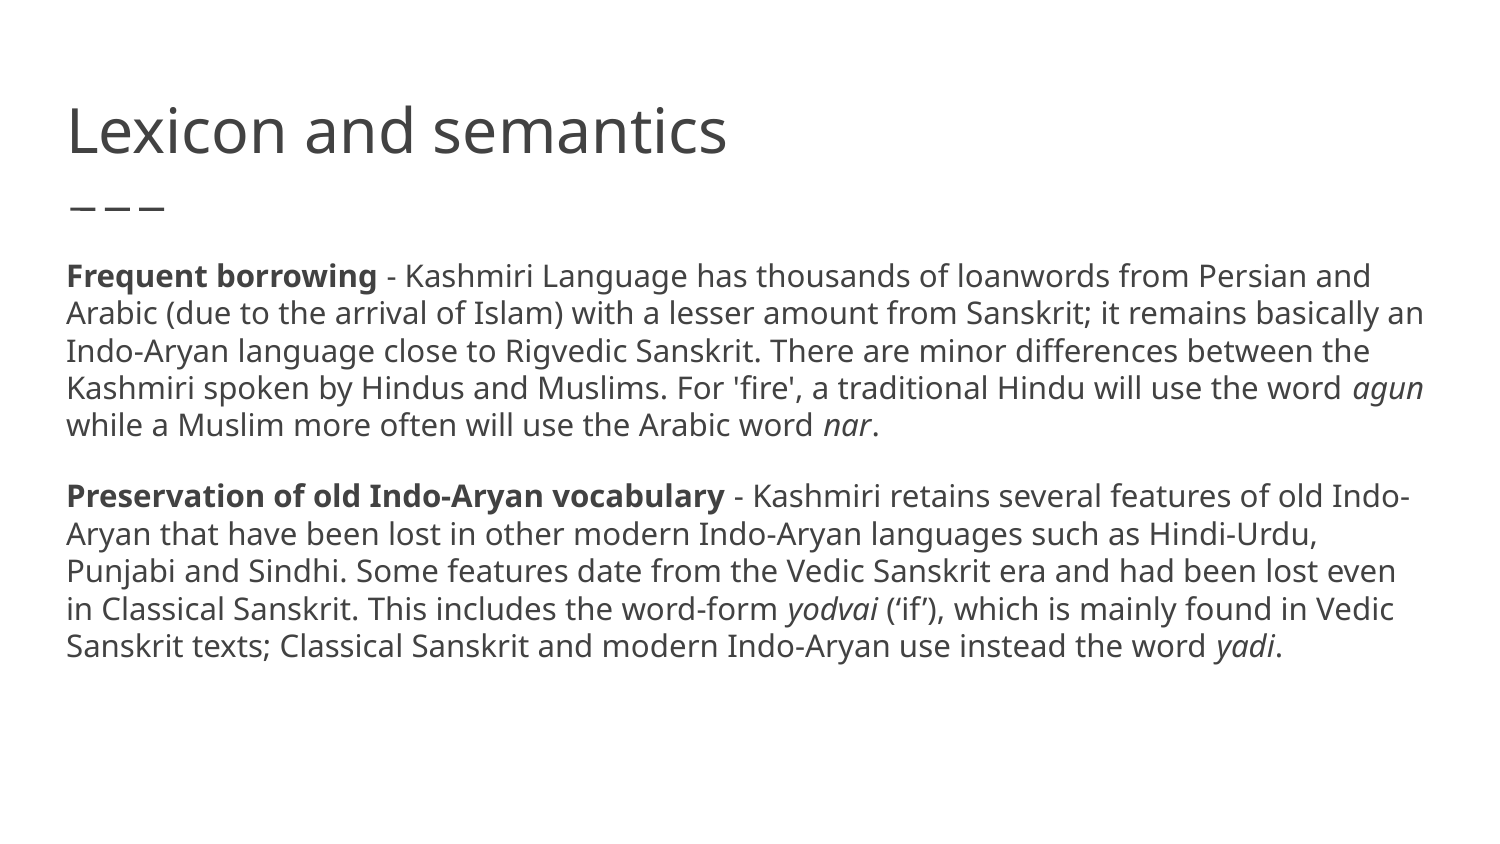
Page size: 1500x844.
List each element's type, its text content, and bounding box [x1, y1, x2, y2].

title Lexicon and semantics [51, 61, 1449, 182]
list Frequent borrowing - Kashmiri Language has thousands of loanwords from Persian and Arabic (due to the arrival of Islam) with a lesser amount from Sanskrit; it remains basically an Indo-Aryan language close to Rigvedic Sanskrit. There are minor differences between the Kashmiri spoken by Hindus and Muslims. For 'fire', a traditional Hindu will use the word agun while a Muslim more often will use the Arabic word nar. Preservation of old Indo-Aryan vocabulary - Kashmiri retains several features of old Indo-Aryan that have been lost in other modern Indo-Aryan languages such as Hindi-Urdu, Punjabi and Sindhi. Some features date from the Vedic Sanskrit era and had been lost even in Classical Sanskrit. This includes the word-form yodvai (‘if’), which is mainly found in Vedic Sanskrit texts; Classical Sanskrit and modern Indo-Aryan use instead the word yadi. [51, 240, 1449, 750]
